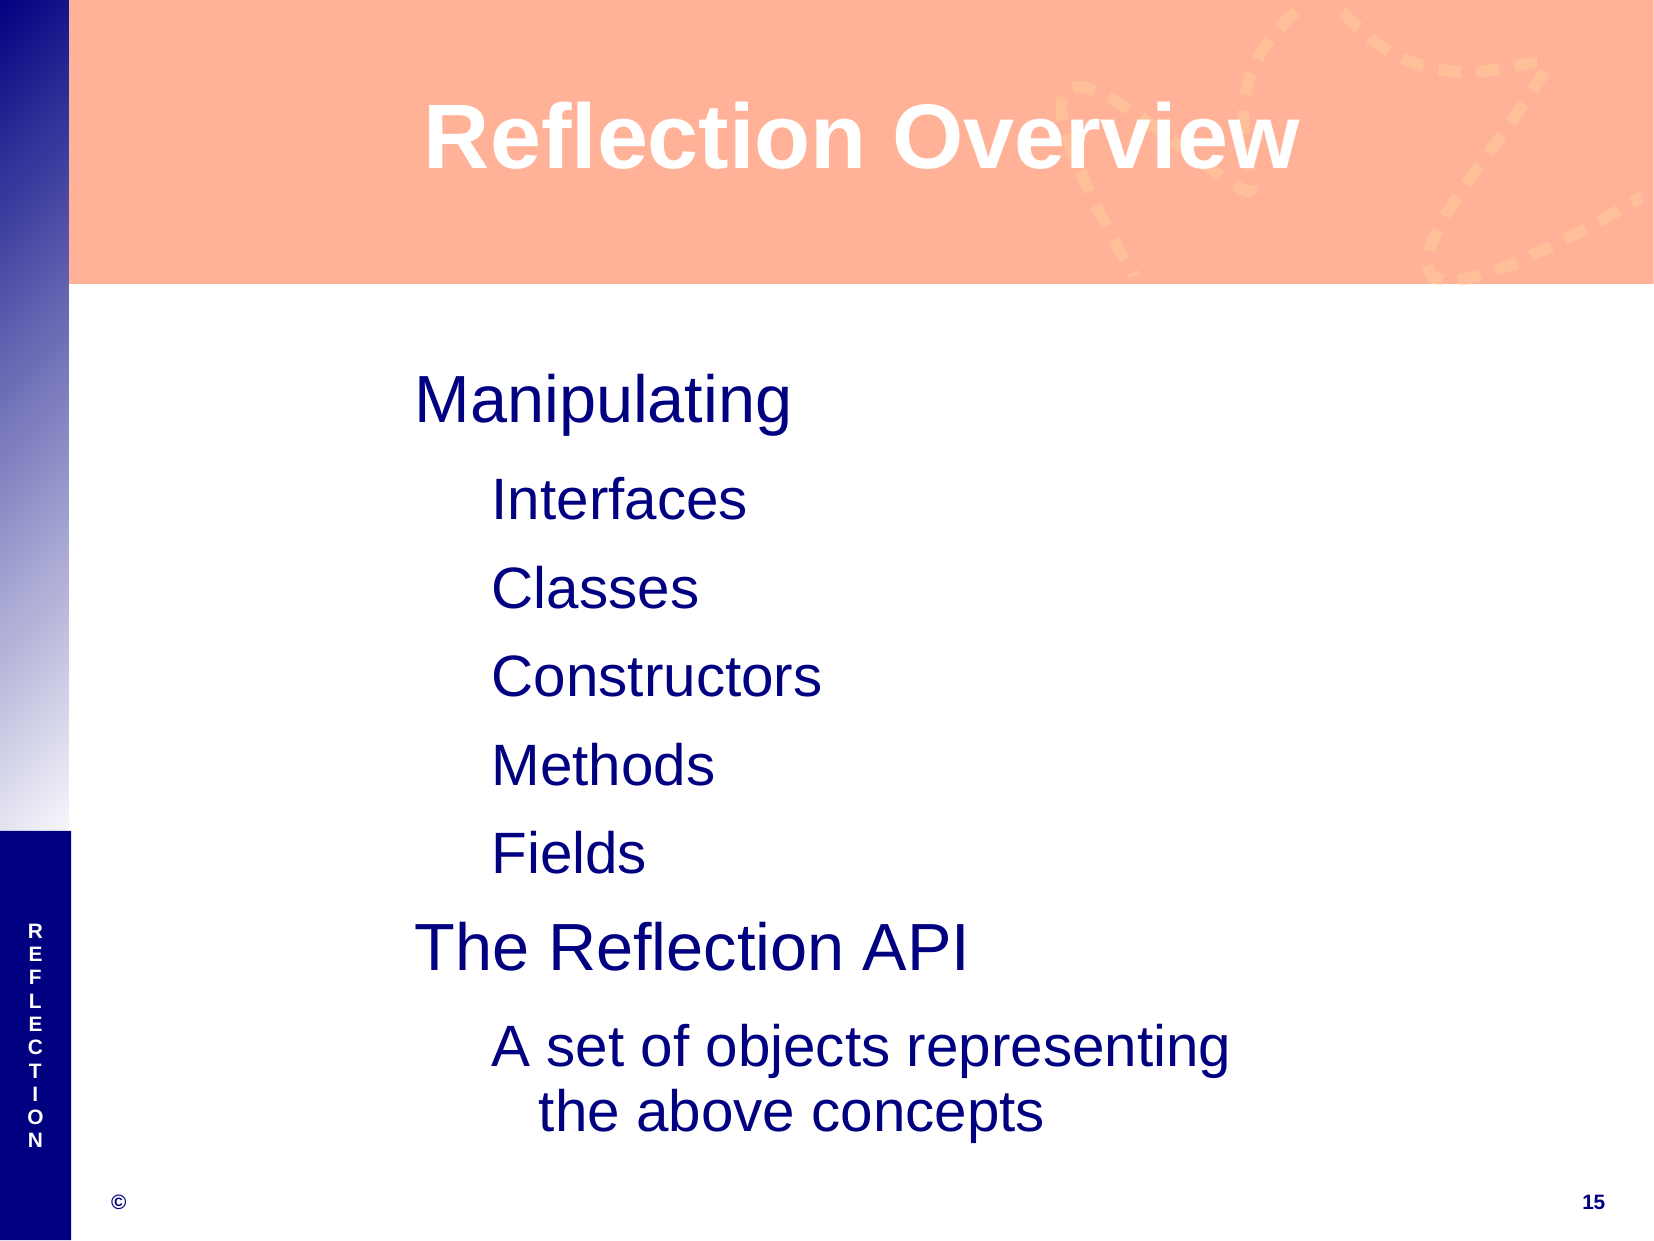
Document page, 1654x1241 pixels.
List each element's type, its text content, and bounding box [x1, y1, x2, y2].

title Reflection Overview [70, 33, 1654, 241]
text_box R E F L E C T I O N [0, 830, 71, 1241]
list Manipulating Interfaces Classes Constructors Methods Fields The Reflection API A set of objects representing the above concepts [420, 362, 1304, 1145]
